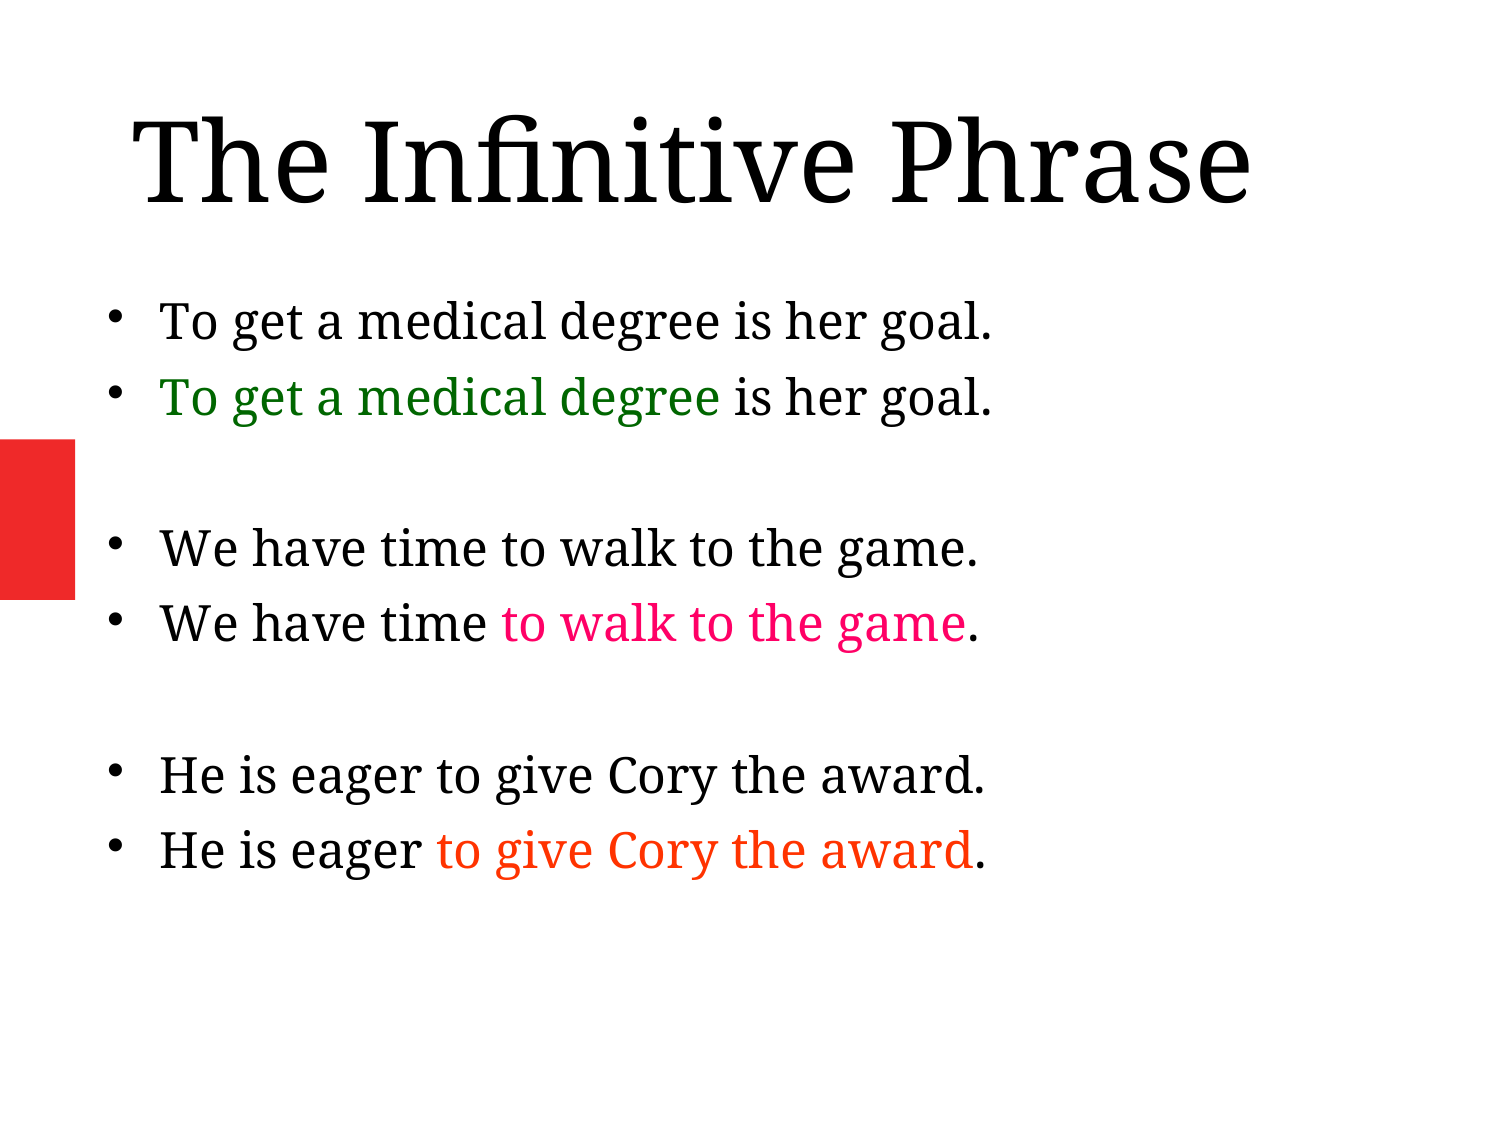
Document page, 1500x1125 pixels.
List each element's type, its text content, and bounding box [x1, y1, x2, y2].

text_box The Infinitive Phrase [74, 20, 1313, 233]
text_box To get a medical degree is her goal. To get a medical degree is her goal. We have time to walk to the game. We have time to walk to the game. He is eager to give Cory the award. He is eager to give Cory the award. [75, 282, 1426, 1006]
